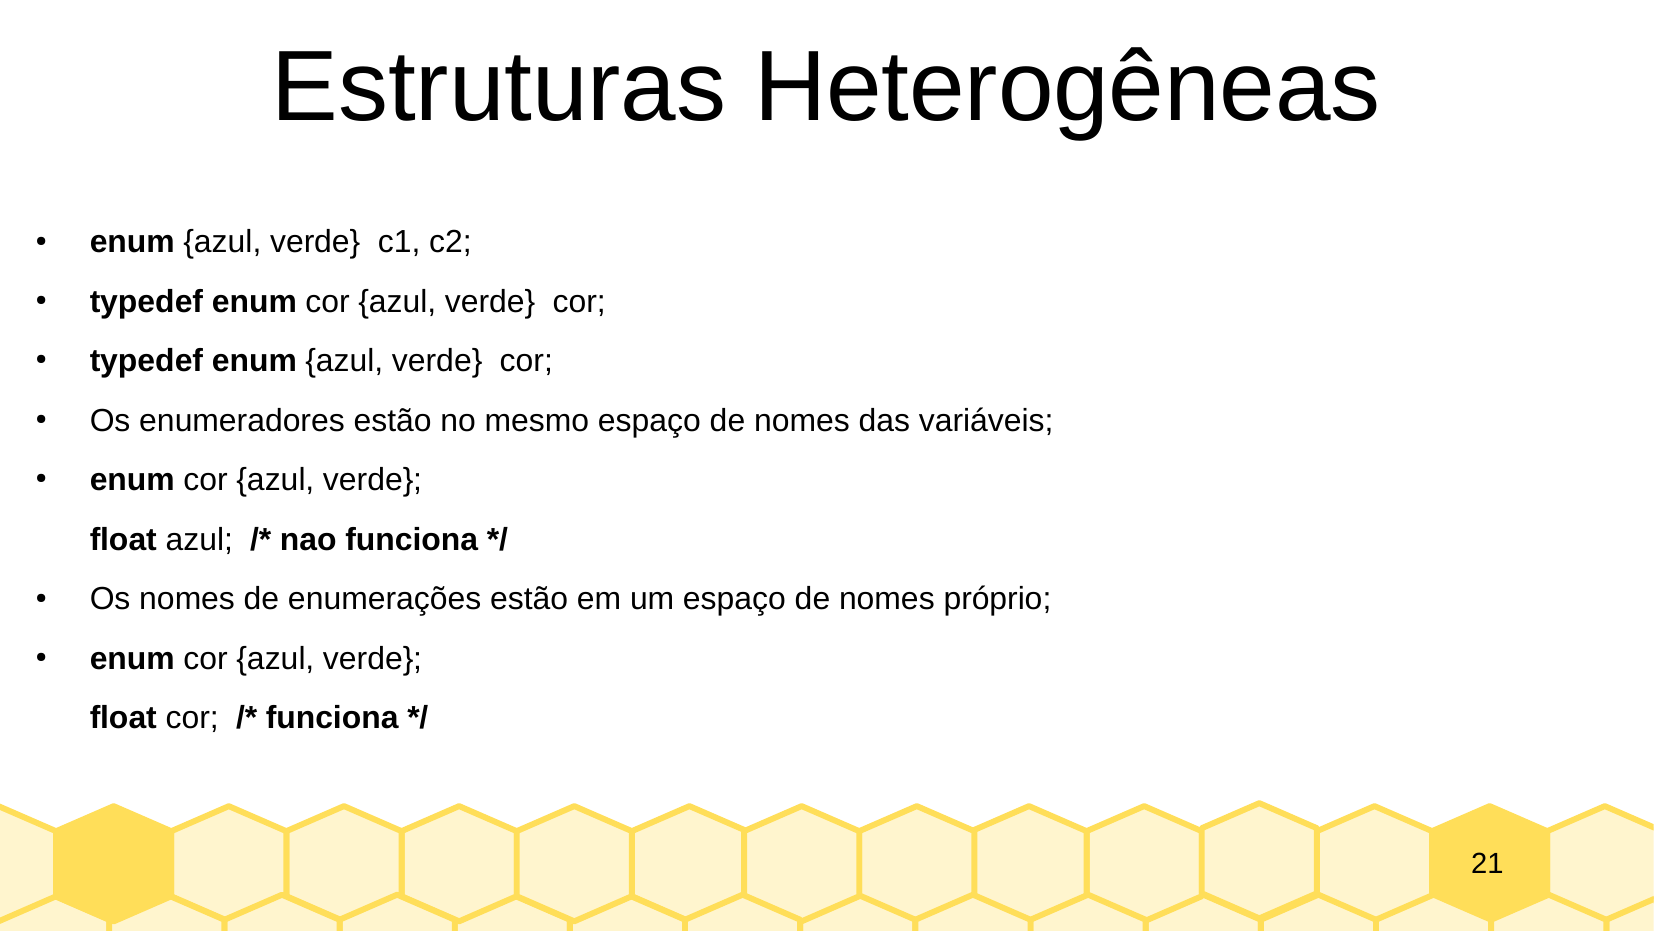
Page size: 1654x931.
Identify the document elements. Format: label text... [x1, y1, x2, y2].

title Estruturas Heterogêneas [29, 11, 1625, 160]
list enum {azul, verde} c1, c2; typedef enum cor {azul, verde} cor; typedef enum {azul, verde} cor; Os enumeradores estão no mesmo espaço de nomes das variáveis; enum cor {azul, verde}; float azul; /* nao funciona */ Os nomes de enumerações estão em um espaço de nomes próprio; enum cor {azul, verde}; float cor; /* funciona */ [29, 218, 1625, 739]
